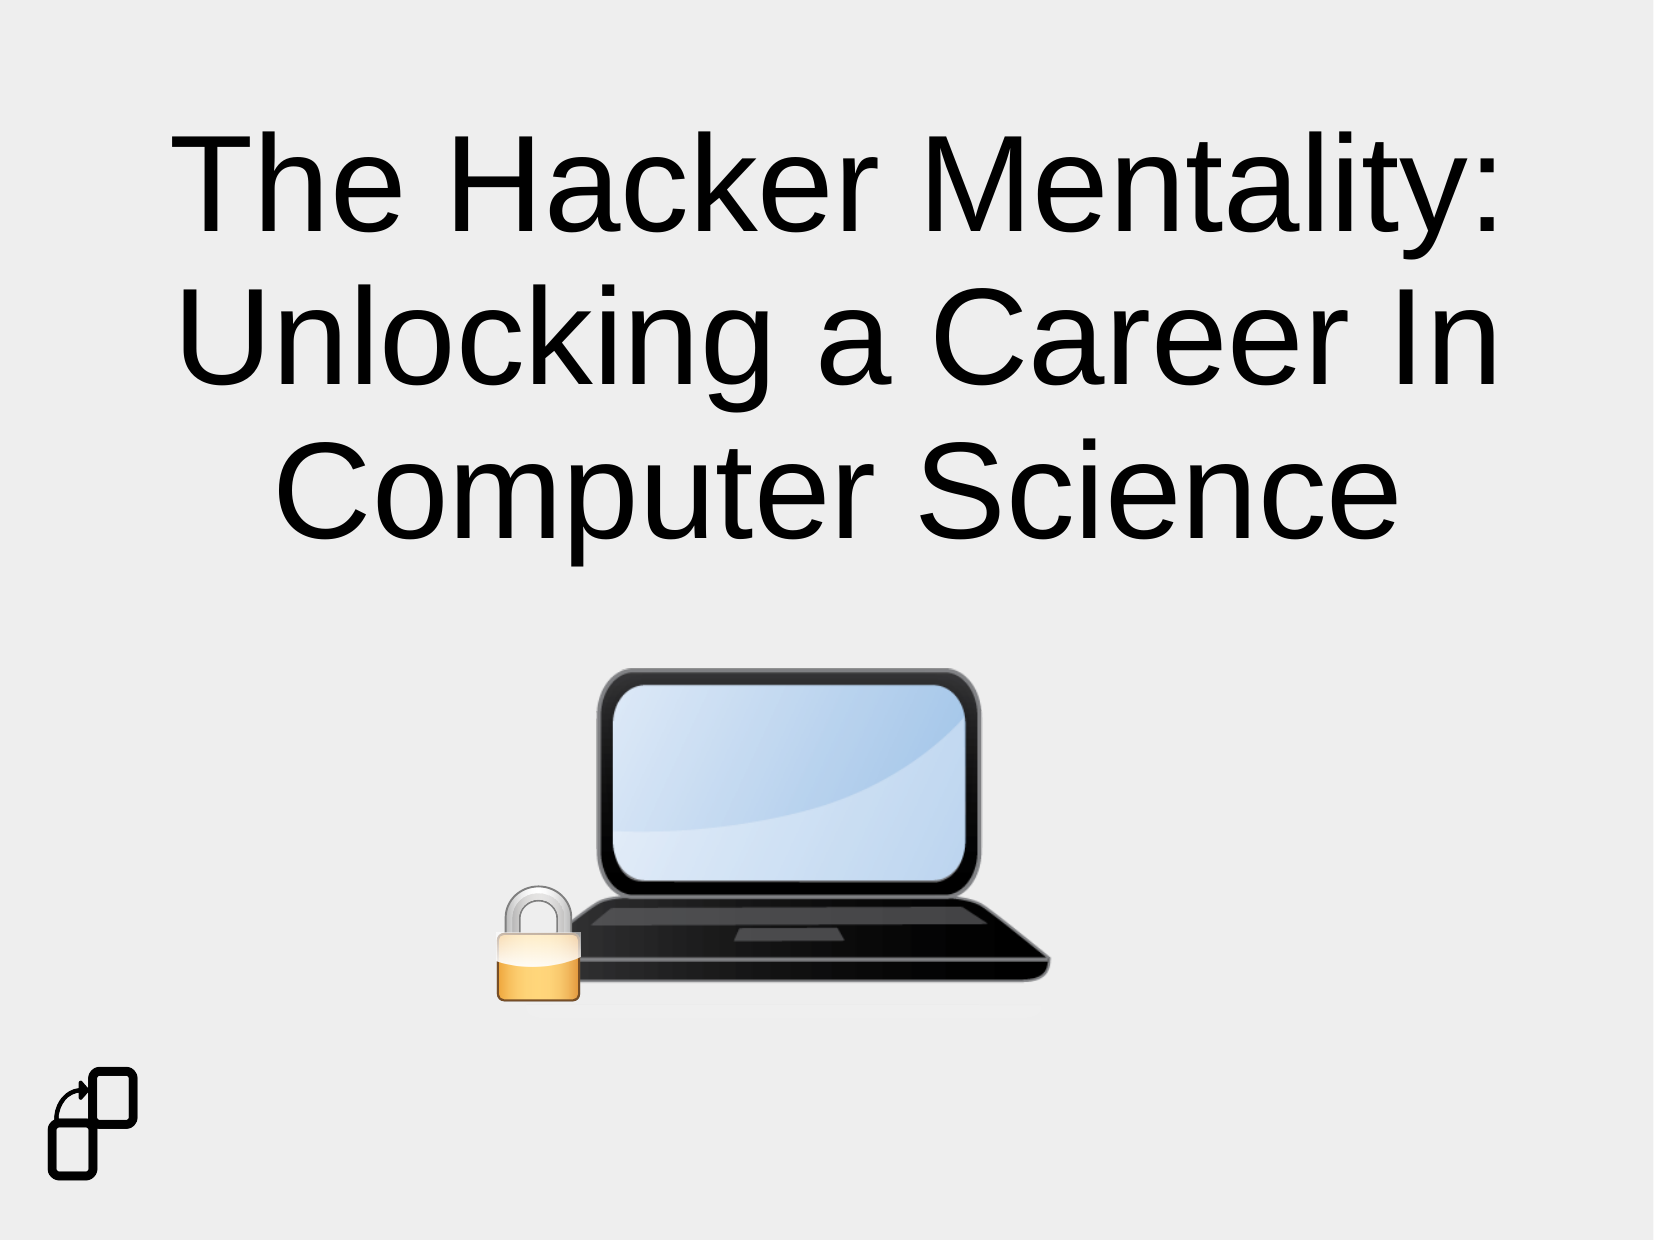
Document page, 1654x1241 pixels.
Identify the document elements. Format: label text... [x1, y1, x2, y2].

picture [30, 1062, 153, 1186]
picture [474, 646, 1074, 1041]
title The Hacker Mentality: Unlocking a Career In Computer Science [86, 0, 1591, 706]
